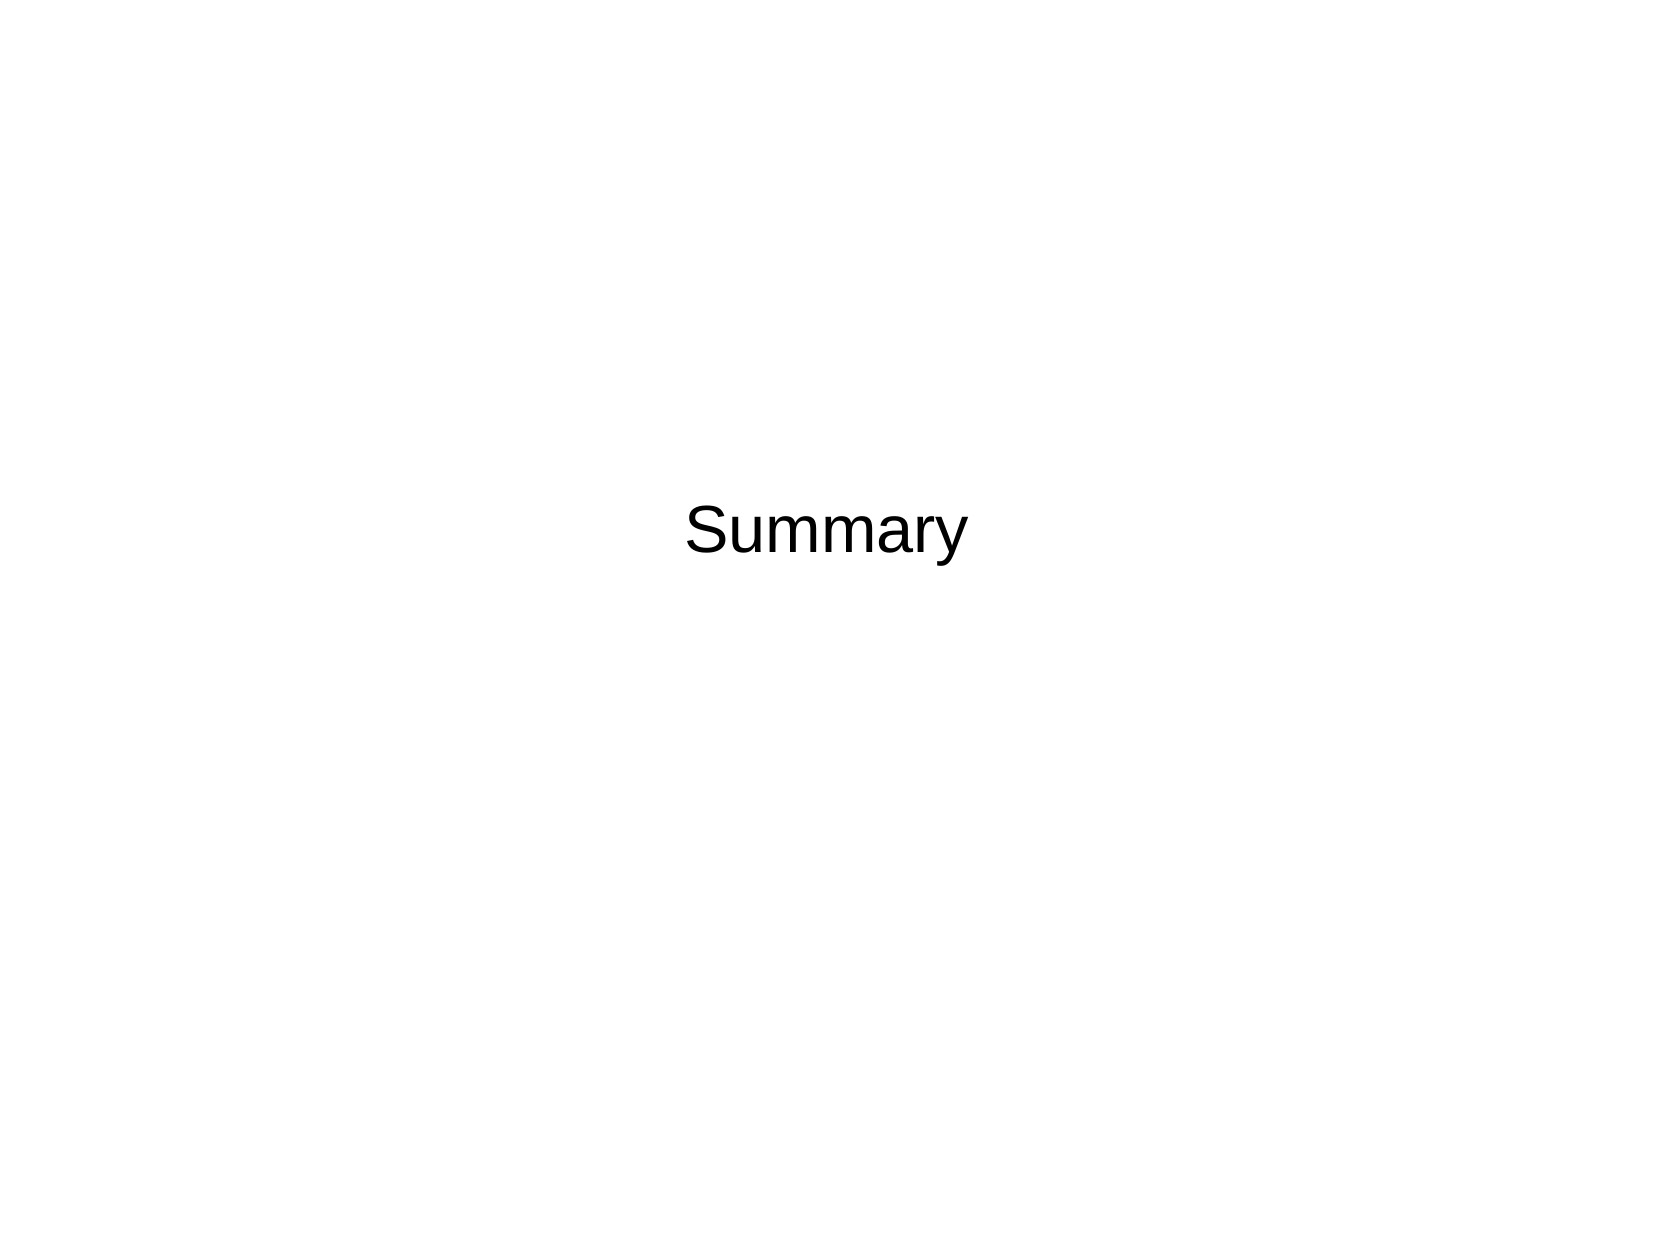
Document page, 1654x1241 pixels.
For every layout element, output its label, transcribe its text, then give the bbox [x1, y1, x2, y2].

subtitle Summary [82, 49, 1571, 1010]
